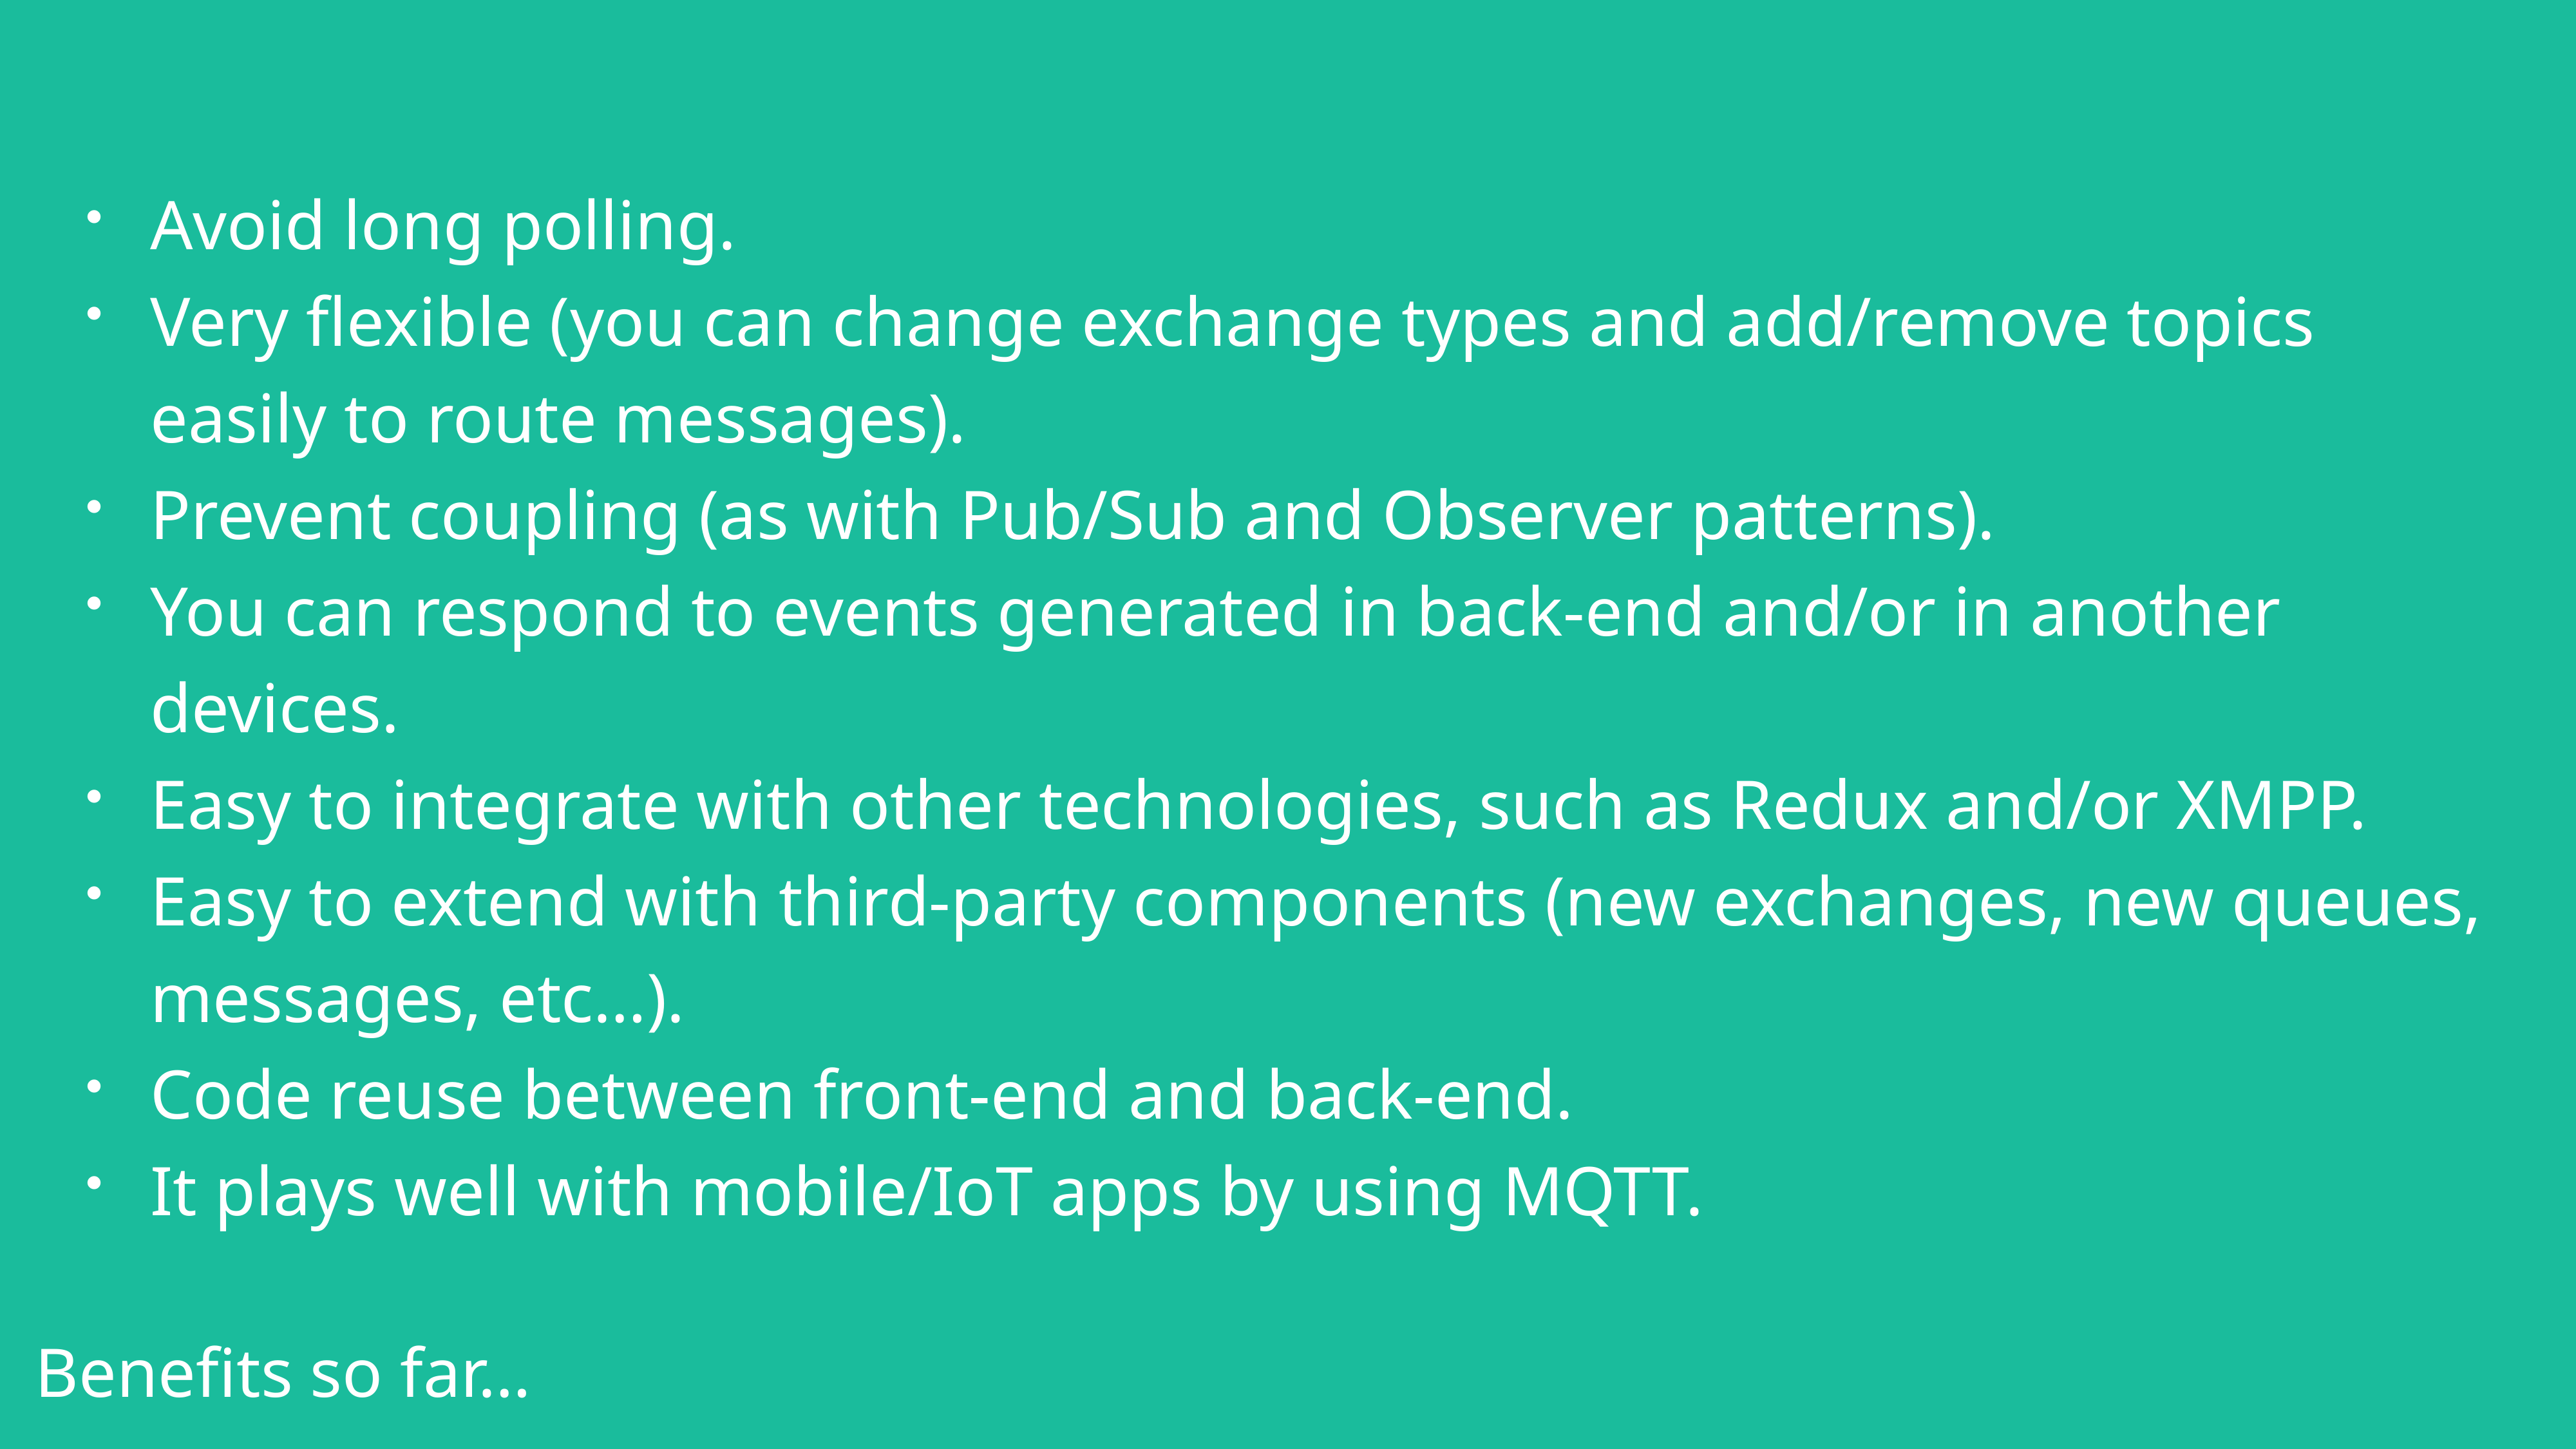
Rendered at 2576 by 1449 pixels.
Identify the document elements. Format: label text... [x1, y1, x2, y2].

text_box Avoid long polling. Very flexible (you can change exchange types and add/remove topics easily to route messages). Prevent coupling (as with Pub/Sub and Observer patterns). You can respond to events generated in back-end and/or in another devices. Easy to integrate with other technologies, such as Redux and/or XMPP. Easy to extend with third-party components (new exchanges, new queues, messages, etc…). Code reuse between front-end and back-end. It plays well with mobile/IoT apps by using MQTT. [80, 161, 2496, 1235]
text_box Benefits so far… [30, 1325, 537, 1417]
